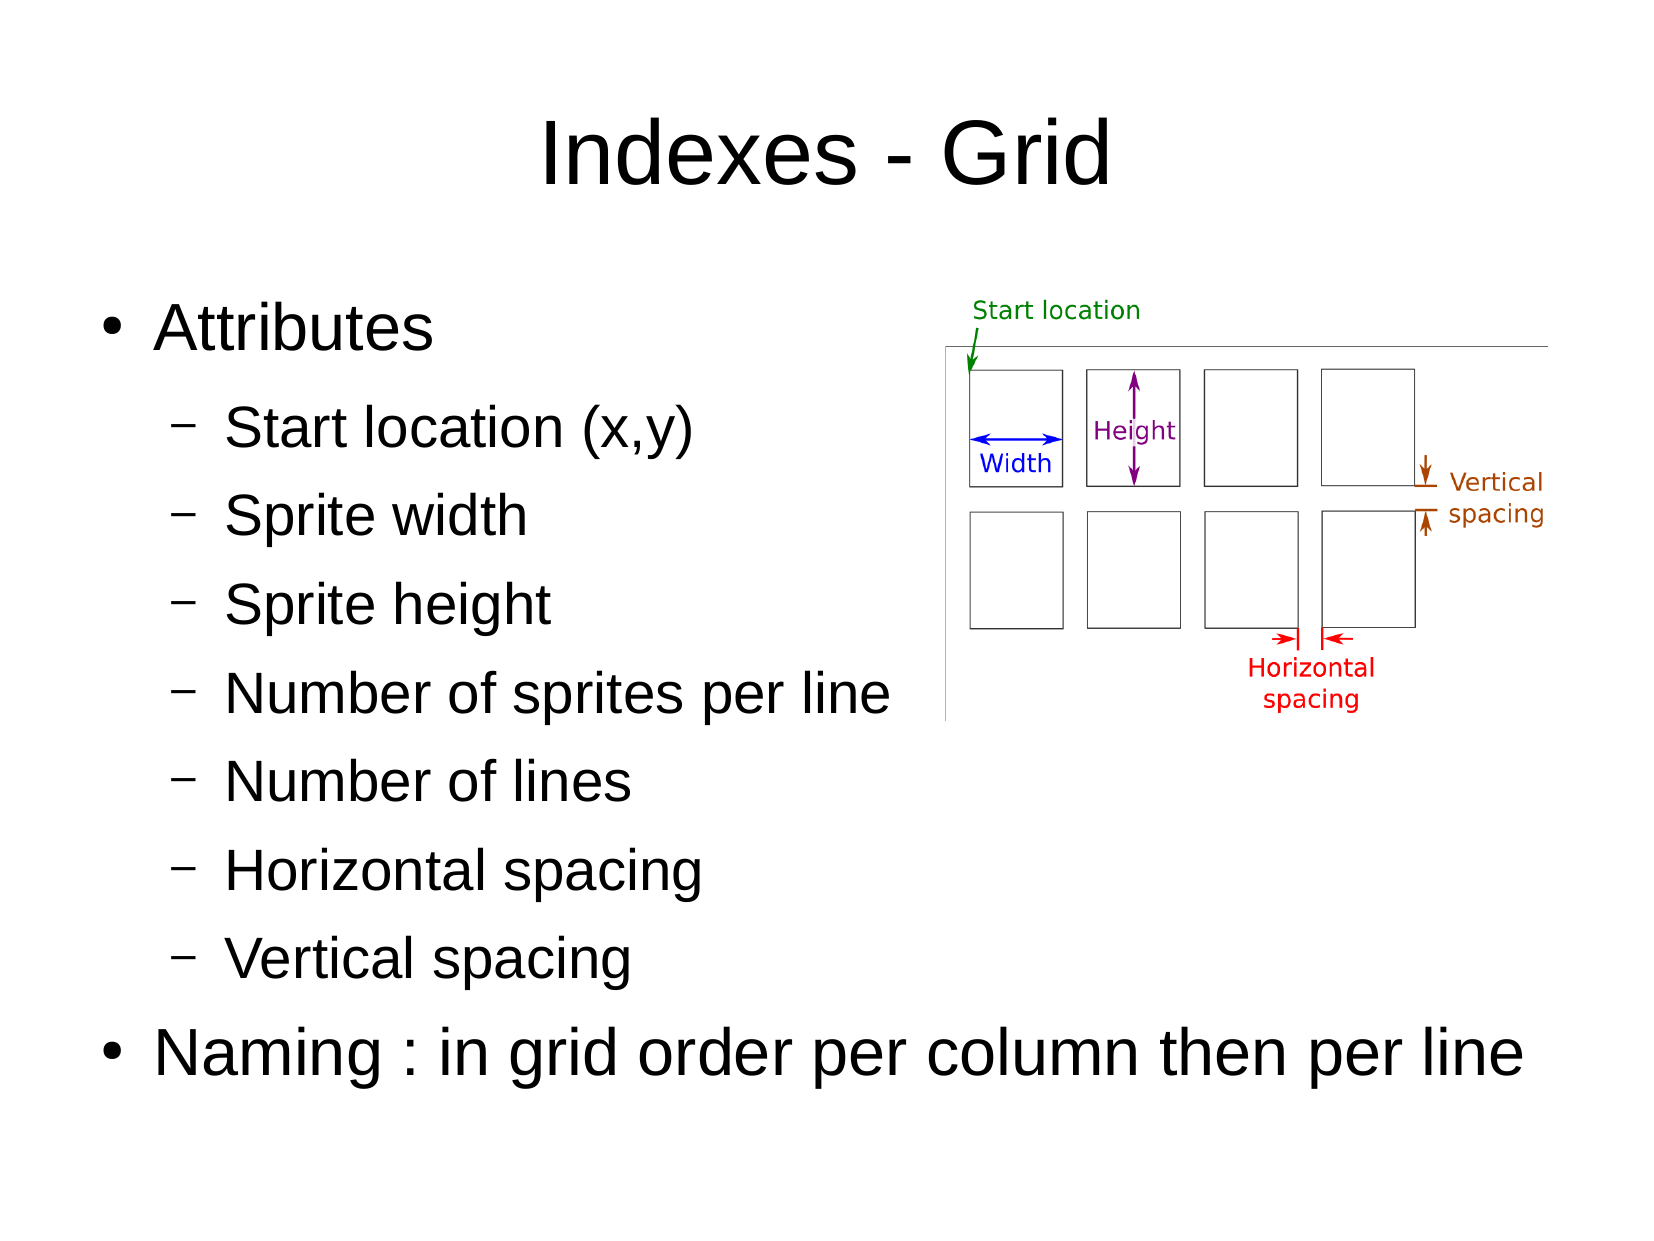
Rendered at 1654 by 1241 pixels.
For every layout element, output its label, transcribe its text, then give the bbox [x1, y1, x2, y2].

picture [937, 288, 1548, 721]
title Indexes - Grid [82, 49, 1571, 257]
list Attributes Start location (x,y) Sprite width Sprite height Number of sprites per line Number of lines Horizontal spacing Vertical spacing Naming : in grid order per column then per line [82, 290, 1571, 1109]
